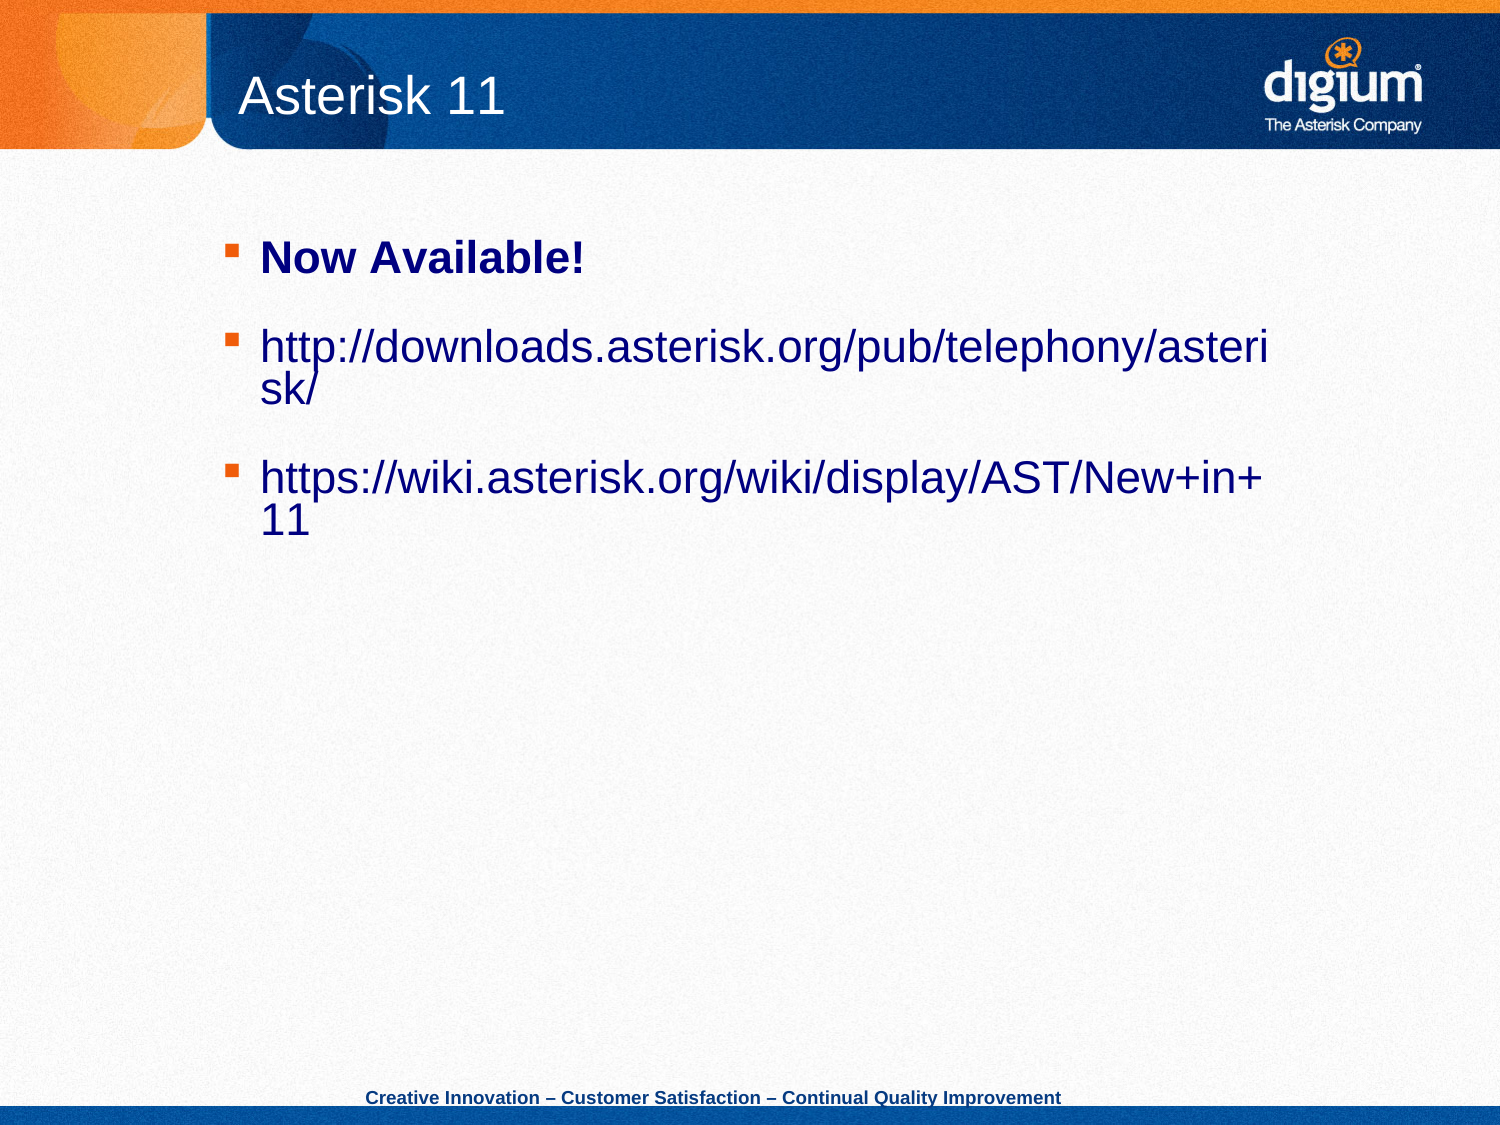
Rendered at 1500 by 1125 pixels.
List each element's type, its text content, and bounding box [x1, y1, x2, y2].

title Asterisk 11 [238, 27, 1243, 127]
picture [0, 0, 1500, 1125]
list Now Available! http://downloads.asterisk.org/pub/telephony/asterisk/ https://wiki.asterisk.org/wiki/display/AST/New+in+11 [206, 224, 1301, 967]
